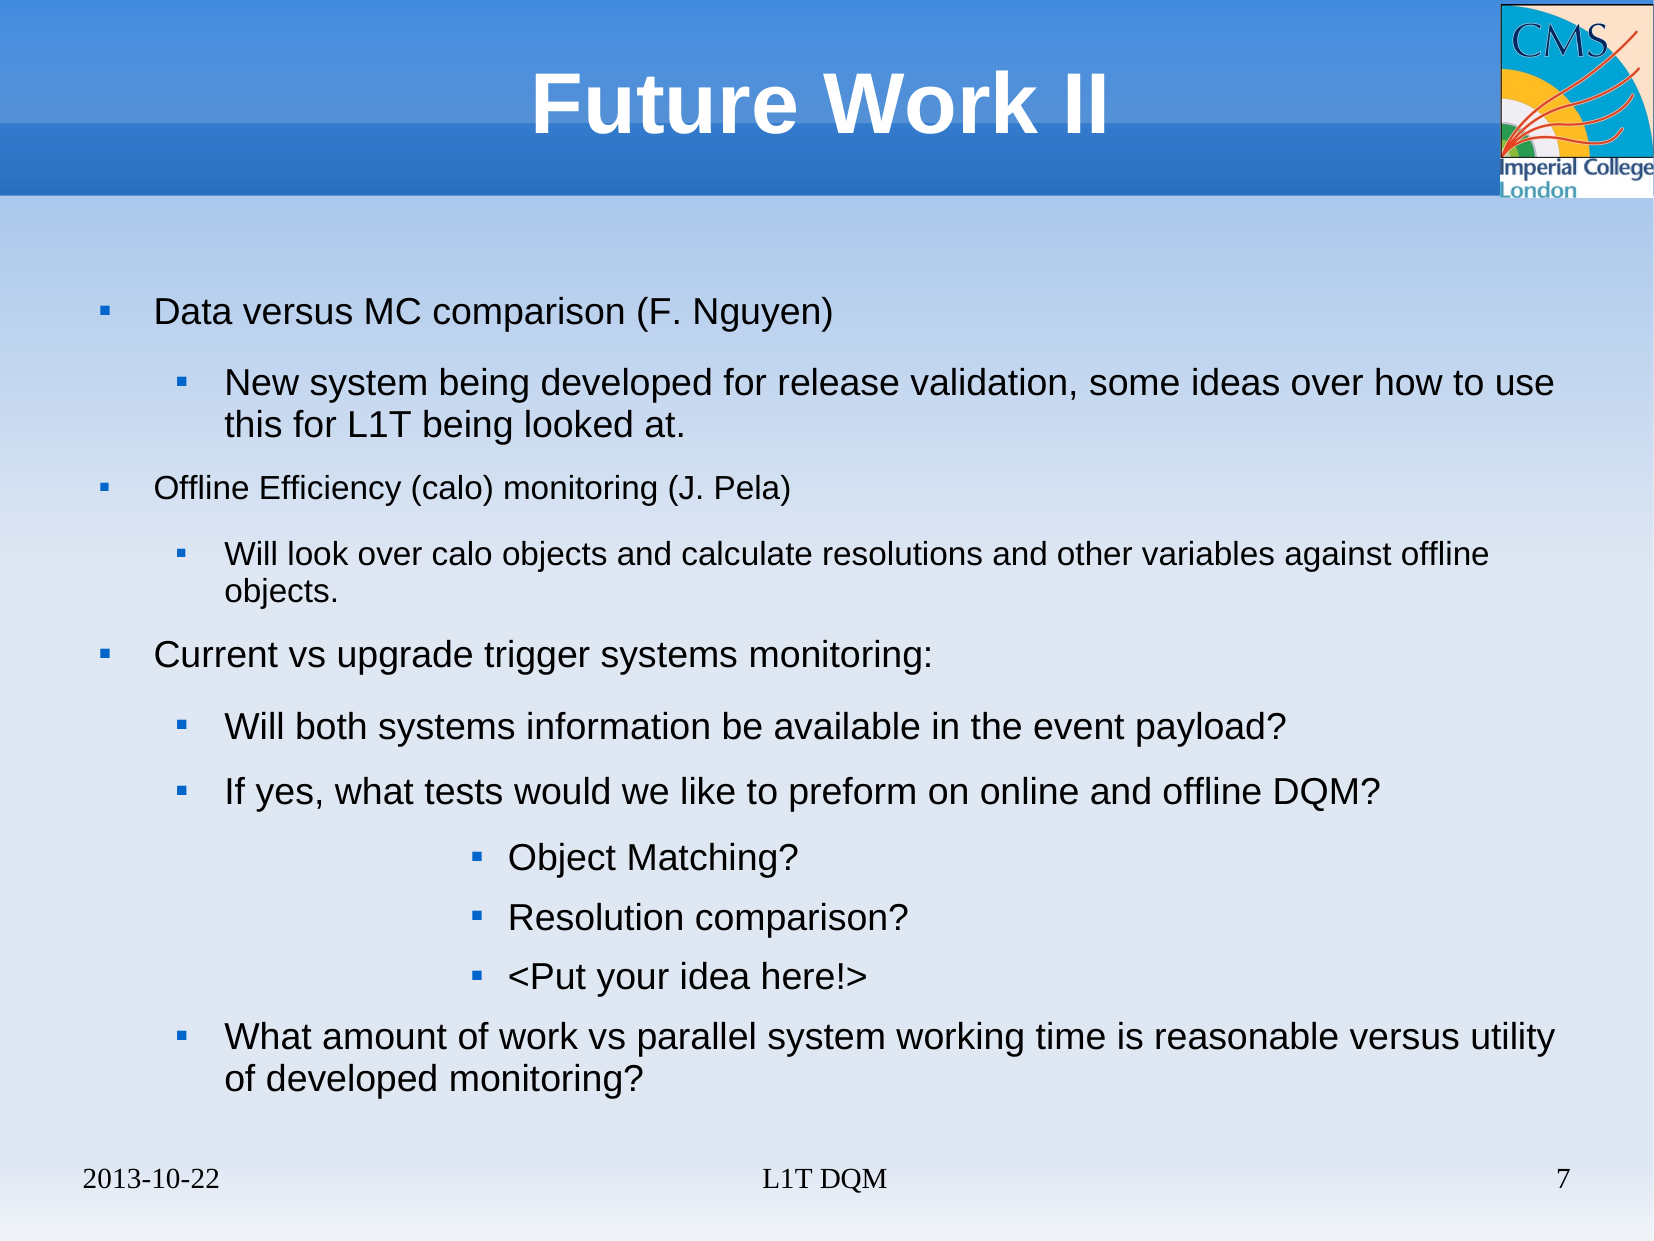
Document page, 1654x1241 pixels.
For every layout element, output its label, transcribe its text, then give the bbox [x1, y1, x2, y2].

list Data versus MC comparison (F. Nguyen) New system being developed for release validation, some ideas over how to use this for L1T being looked at. Offline Efficiency (calo) monitoring (J. Pela) Will look over calo objects and calculate resolutions and other variables against offline objects. Current vs upgrade trigger systems monitoring: Will both systems information be available in the event payload? If yes, what tests would we like to preform on online and offline DQM? Object Matching? Resolution comparison? <Put your idea here!> What amount of work vs parallel system working time is reasonable versus utility of developed monitoring? [82, 290, 1571, 1109]
picture [0, 0, 1654, 1241]
title Future Work II [76, 0, 1565, 208]
